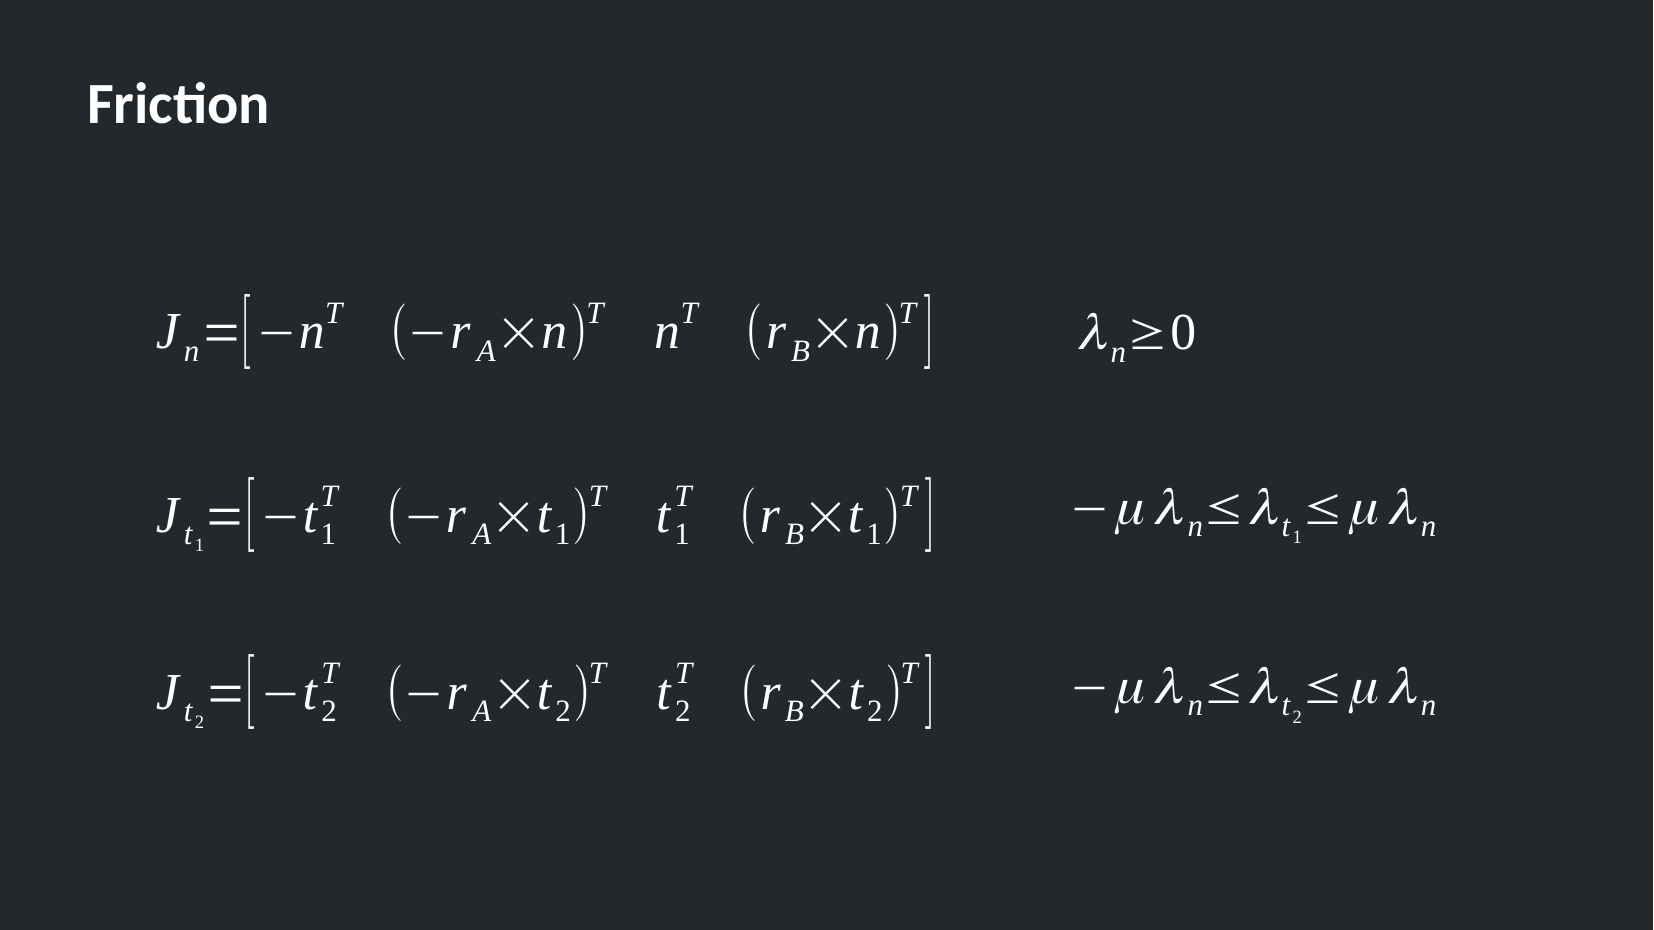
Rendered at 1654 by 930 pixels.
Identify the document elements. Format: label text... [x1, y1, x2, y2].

chart [148, 474, 944, 556]
chart [148, 652, 944, 733]
chart [1063, 485, 1443, 548]
chart [1069, 303, 1203, 369]
text_box Friction [72, 72, 916, 210]
chart [148, 291, 943, 372]
chart [1063, 664, 1443, 728]
